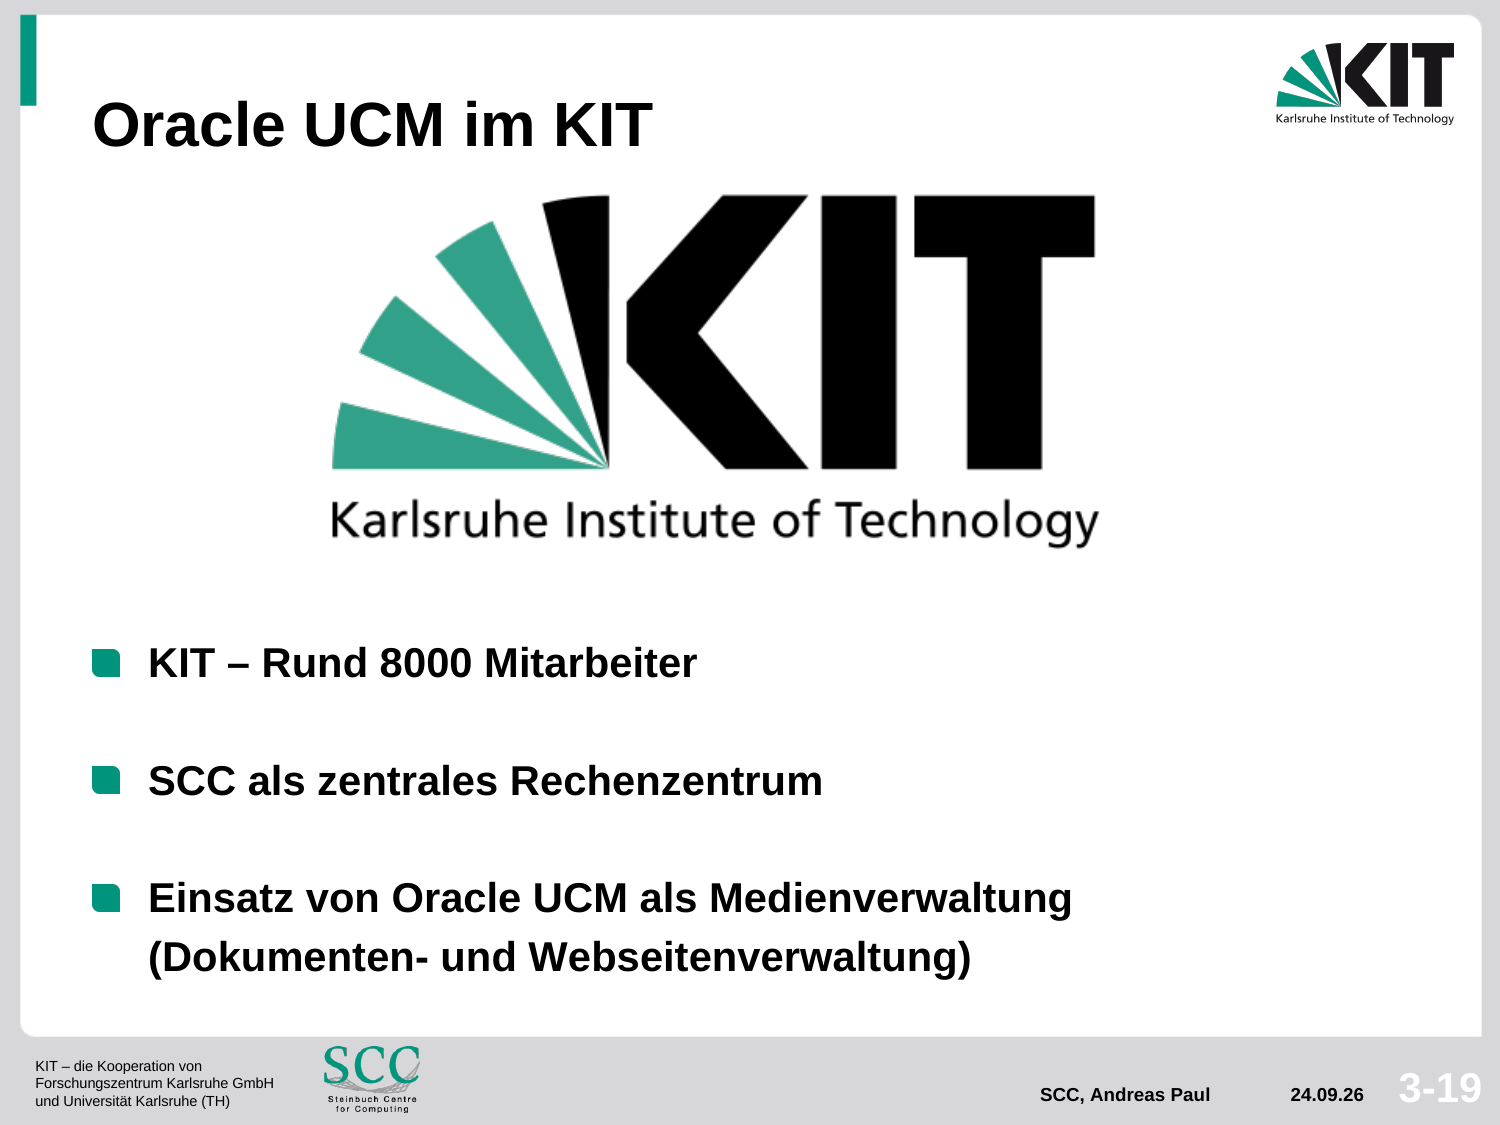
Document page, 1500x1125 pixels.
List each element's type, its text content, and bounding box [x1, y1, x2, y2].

title Oracle UCM im KIT [92, 56, 1147, 192]
list KIT – Rund 8000 Mitarbeiter SCC als zentrales Rechenzentrum Einsatz von Oracle UCM als Medienverwaltung (Dokumenten- und Webseitenverwaltung) [92, 228, 1442, 980]
picture [0, 0, 1500, 1125]
